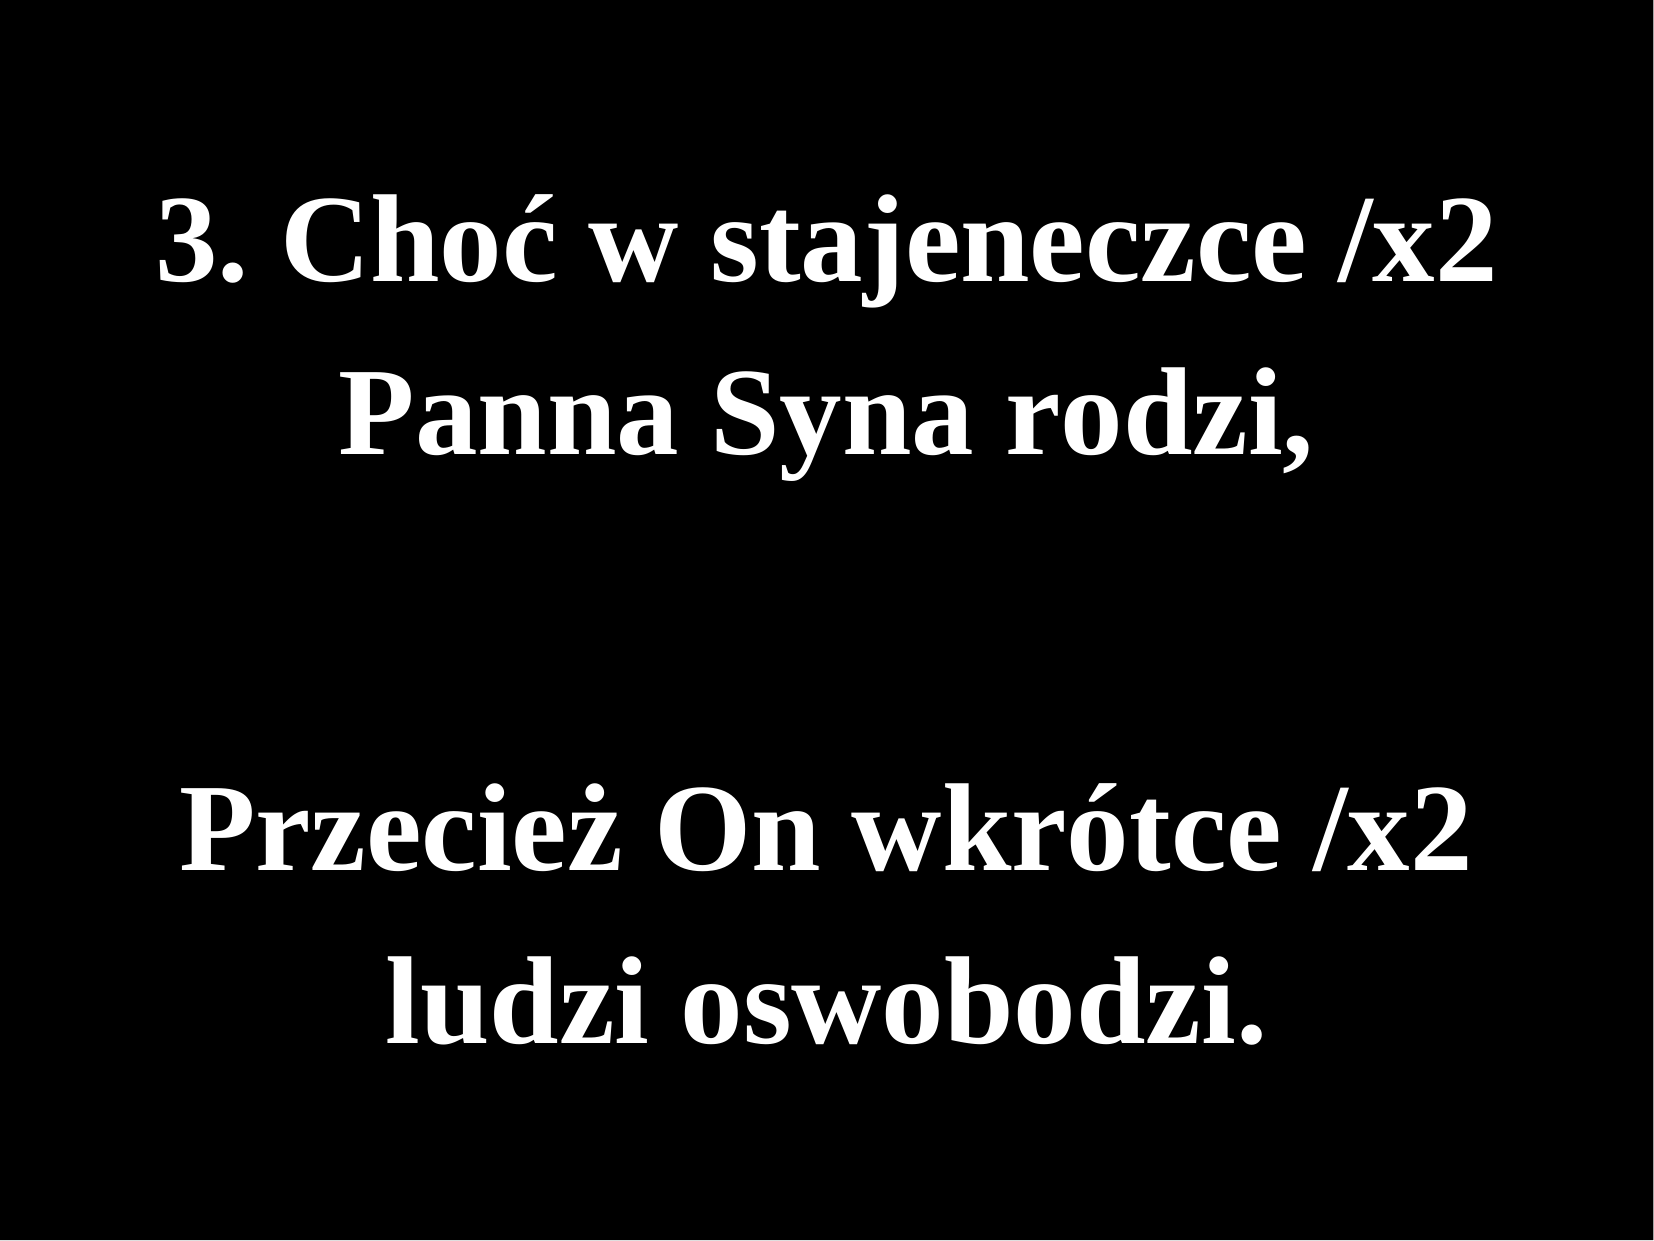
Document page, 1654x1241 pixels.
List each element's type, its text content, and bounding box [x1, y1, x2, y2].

title 3. Choć w stajeneczce /x2 ppp Panna Syna rodzi, Przecież On wkrótce /x2 ppp ludzi oswobodzi. [0, 0, 1654, 1241]
